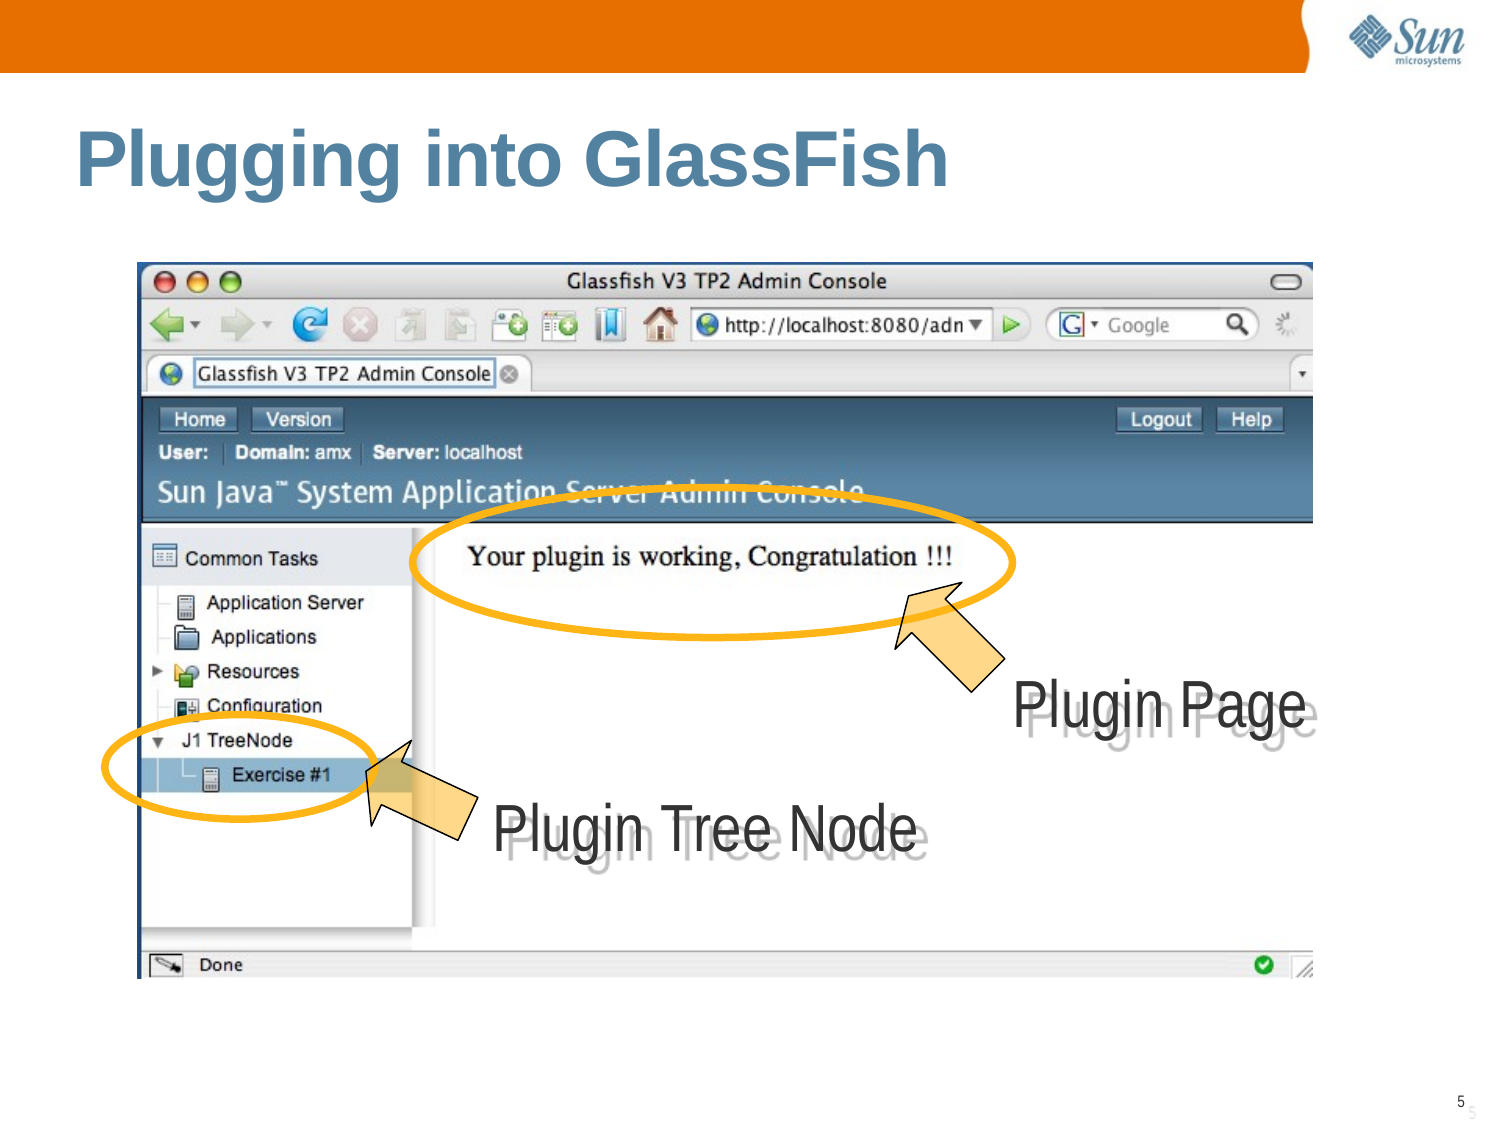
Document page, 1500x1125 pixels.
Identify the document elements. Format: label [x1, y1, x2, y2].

picture [0, 0, 1500, 73]
picture [1034, 698, 1052, 714]
picture [1022, 686, 1040, 704]
picture [137, 719, 370, 815]
picture [1099, 696, 1110, 701]
picture [137, 262, 1313, 979]
